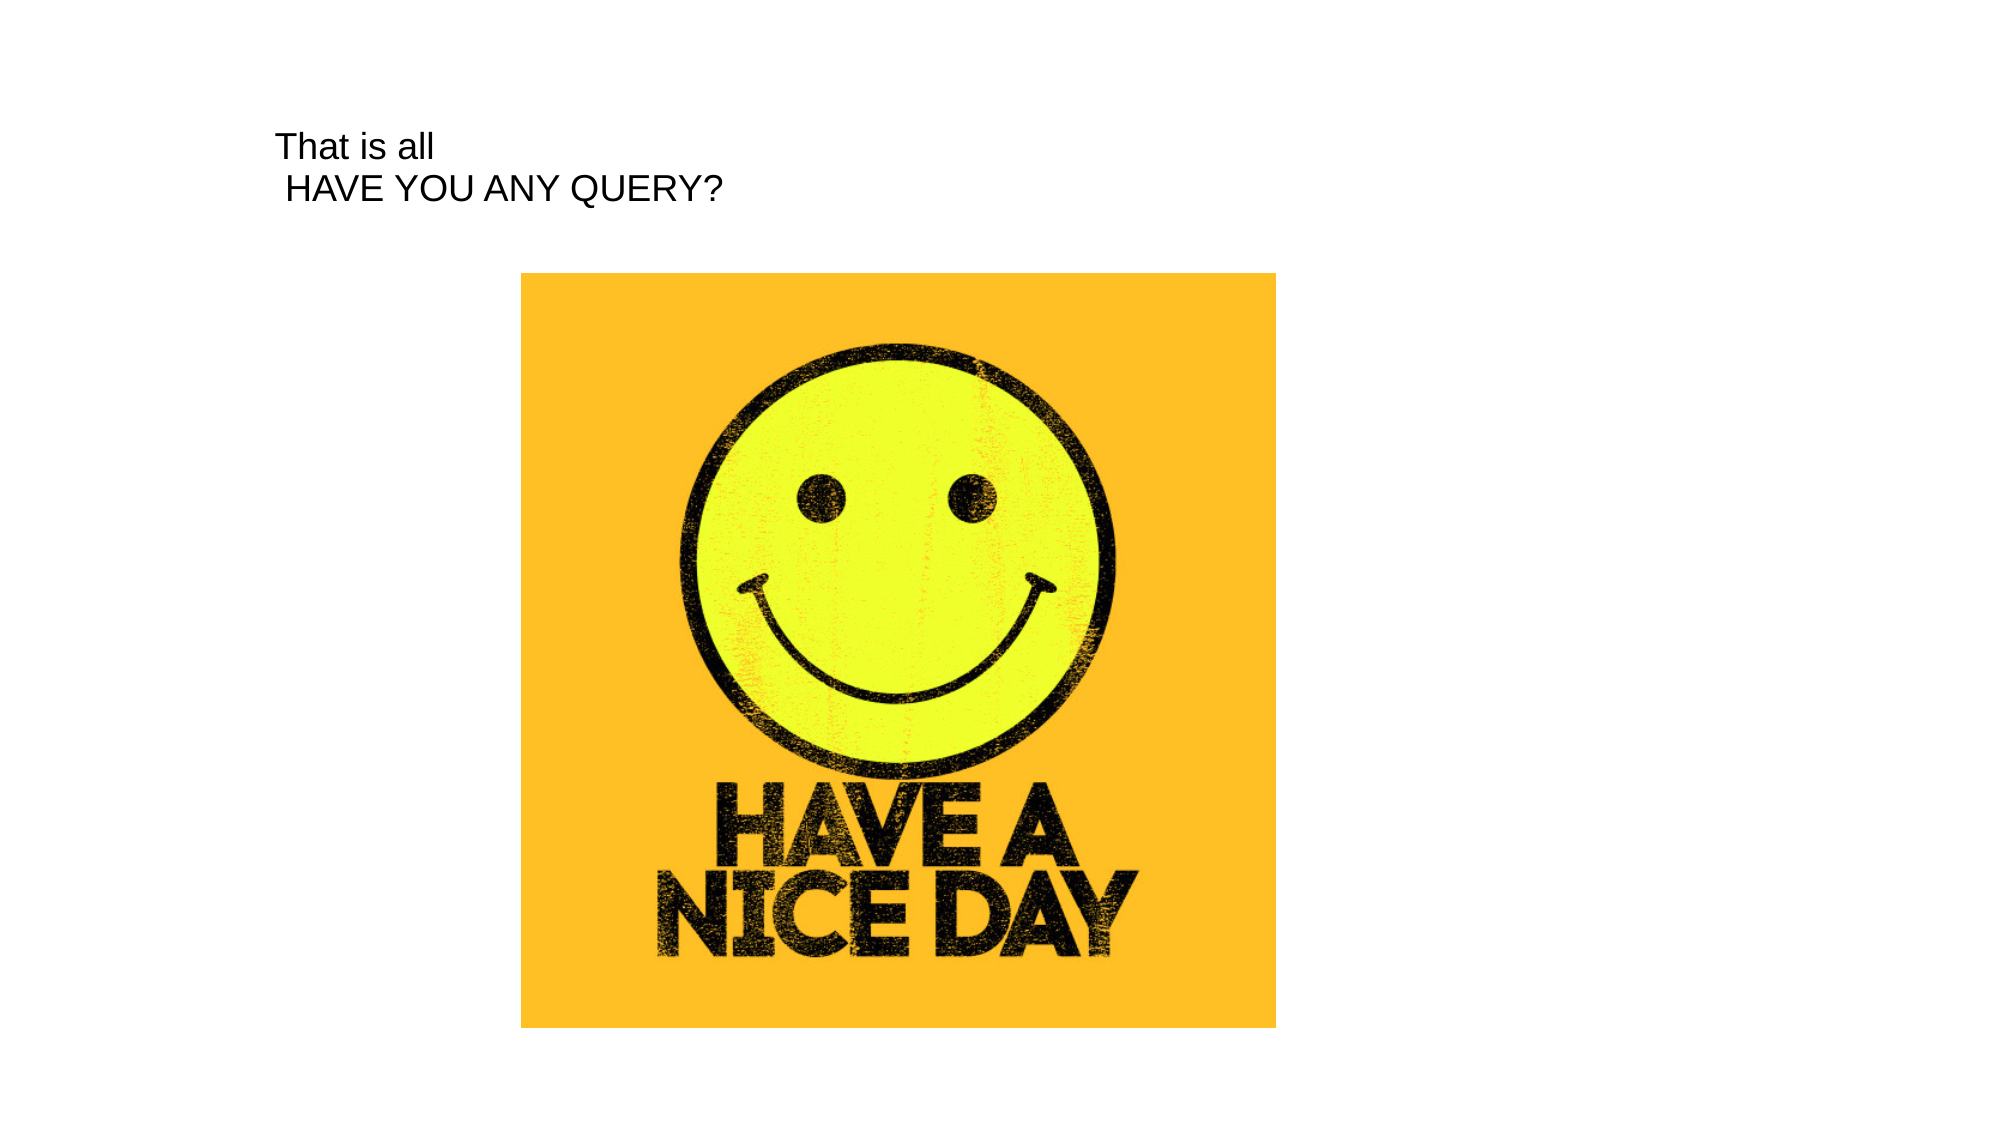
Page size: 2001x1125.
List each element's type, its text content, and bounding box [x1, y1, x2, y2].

picture [521, 273, 1276, 1028]
text_box That is all HAVE YOU ANY QUERY? [259, 118, 1819, 204]
